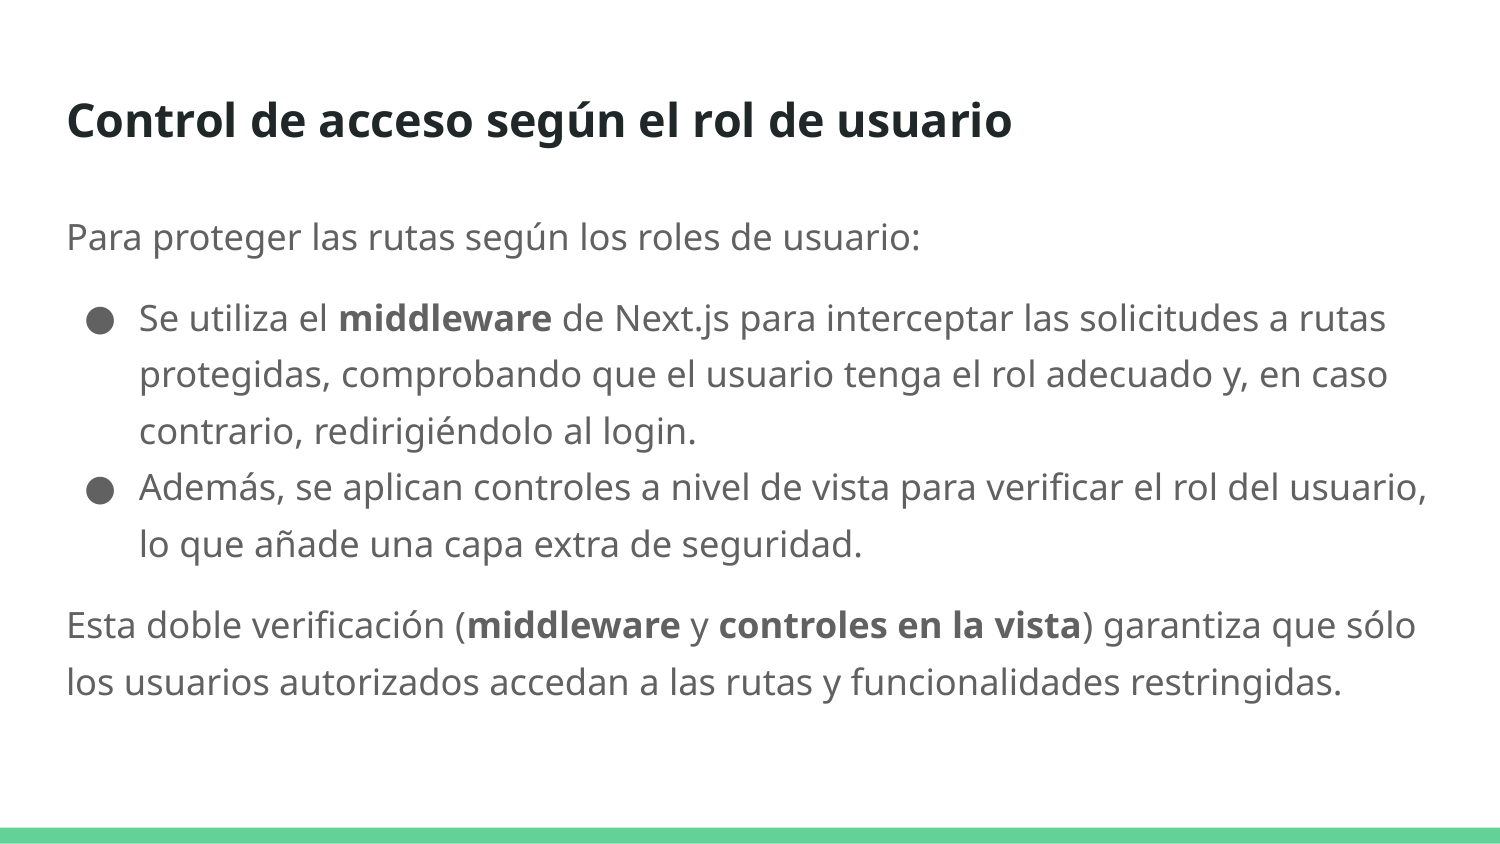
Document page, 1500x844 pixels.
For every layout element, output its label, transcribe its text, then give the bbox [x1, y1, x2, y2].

title Control de acceso según el rol de usuario [51, 72, 1449, 167]
list Para proteger las rutas según los roles de usuario: Se utiliza el middleware de Next.js para interceptar las solicitudes a rutas protegidas, comprobando que el usuario tenga el rol adecuado y, en caso contrario, redirigiéndolo al login. Además, se aplican controles a nivel de vista para verificar el rol del usuario, lo que añade una capa extra de seguridad. Esta doble verificación (middleware y controles en la vista) garantiza que sólo los usuarios autorizados accedan a las rutas y funcionalidades restringidas. [51, 189, 1449, 750]
